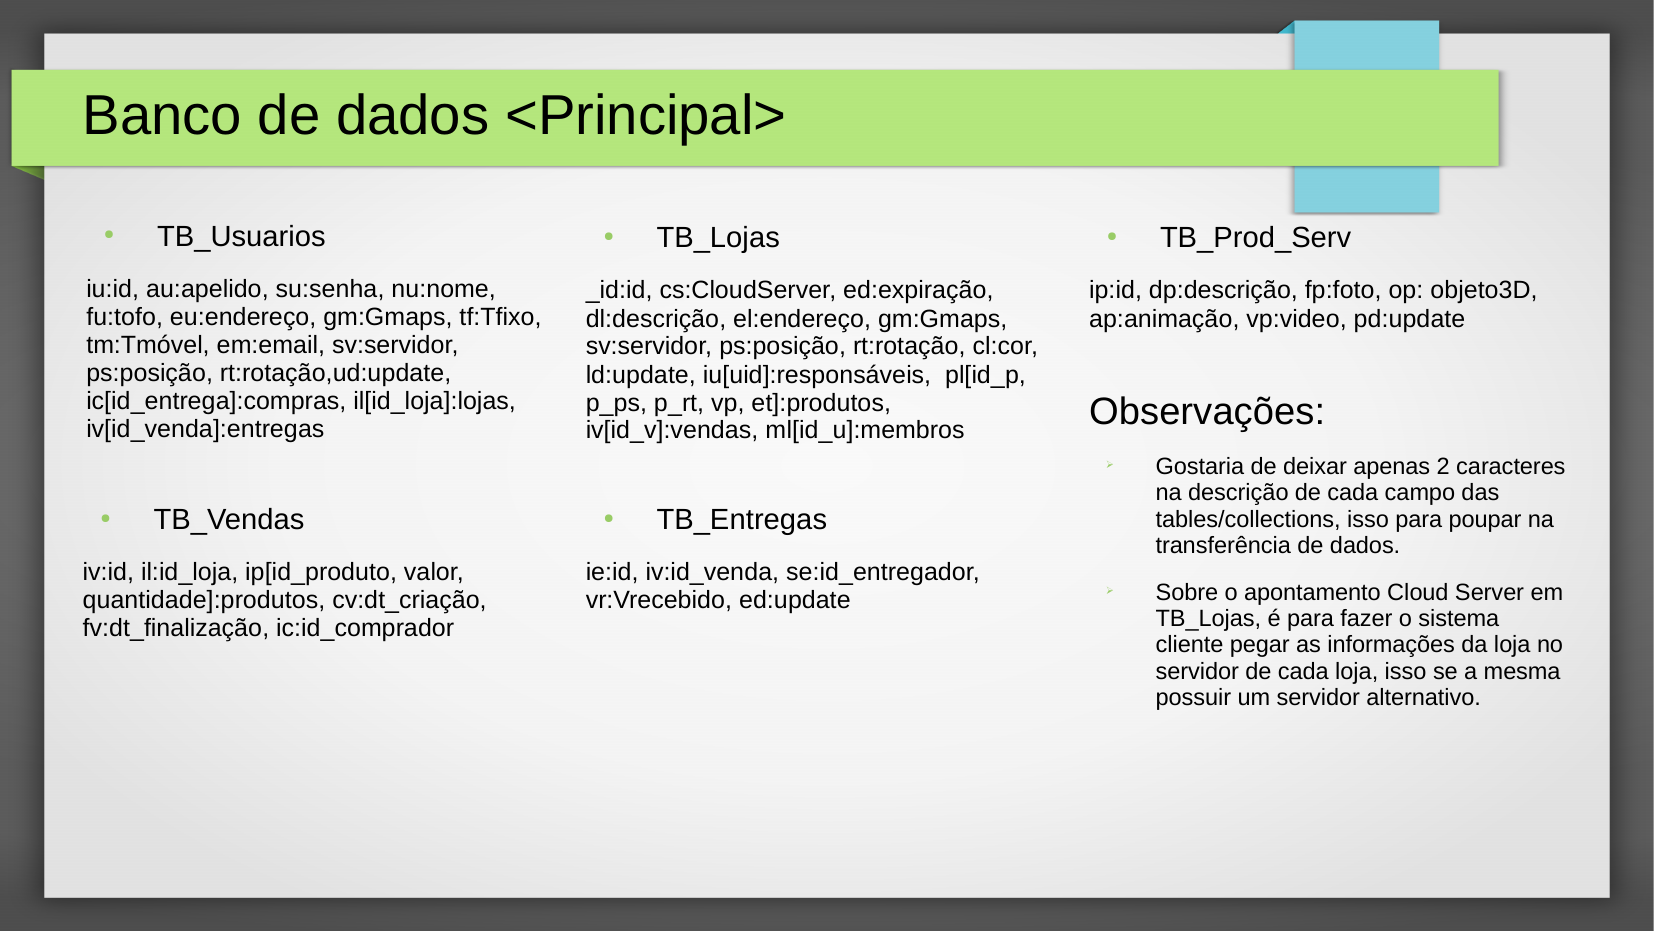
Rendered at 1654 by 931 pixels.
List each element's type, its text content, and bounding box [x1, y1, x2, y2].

list TB_Vendas iv:id, il:id_loja, ip[id_produto, valor, quantidade]:produtos, cv:dt_criação, fv:dt_finalização, ic:id_comprador [82, 503, 562, 761]
picture [0, 0, 1654, 931]
list Observações: Gostaria de deixar apenas 2 caracteres na descrição de cada campo das tables/collections, isso para poupar na transferência de dados. Sobre o apontamento Cloud Server em TB_Lojas, é para fazer o sistema cliente pegar as informações da loja no servidor de cada loja, isso se a mesma possuir um servidor alternativo. [1089, 389, 1569, 761]
list TB_Prod_Serv ip:id, dp:descrição, fp:foto, op: objeto3D, ap:animação, vp:video, pd:update [1089, 221, 1569, 389]
title Banco de dados <Principal> [82, 70, 1264, 160]
list TB_Usuarios iu:id, au:apelido, su:senha, nu:nome, fu:tofo, eu:endereço, gm:Gmaps, tf:Tfixo, tm:Tmóvel, em:email, sv:servidor, ps:posição, rt:rotação,ud:update, ic[id_entrega]:compras, il[id_loja]:lojas, iv[id_venda]:entregas [86, 219, 566, 477]
list TB_Entregas ie:id, iv:id_venda, se:id_entregador, vr:Vrecebido, ed:update [585, 503, 1066, 761]
list TB_Lojas _id:id, cs:CloudServer, ed:expiração, dl:descrição, el:endereço, gm:Gmaps, sv:servidor, ps:posição, rt:rotação, cl:cor, ld:update, iu[uid]:responsáveis, pl[id_p, p_ps, p_rt, vp, et]:produtos, iv[id_v]:vendas, ml[id_u]:membros [585, 221, 1066, 479]
